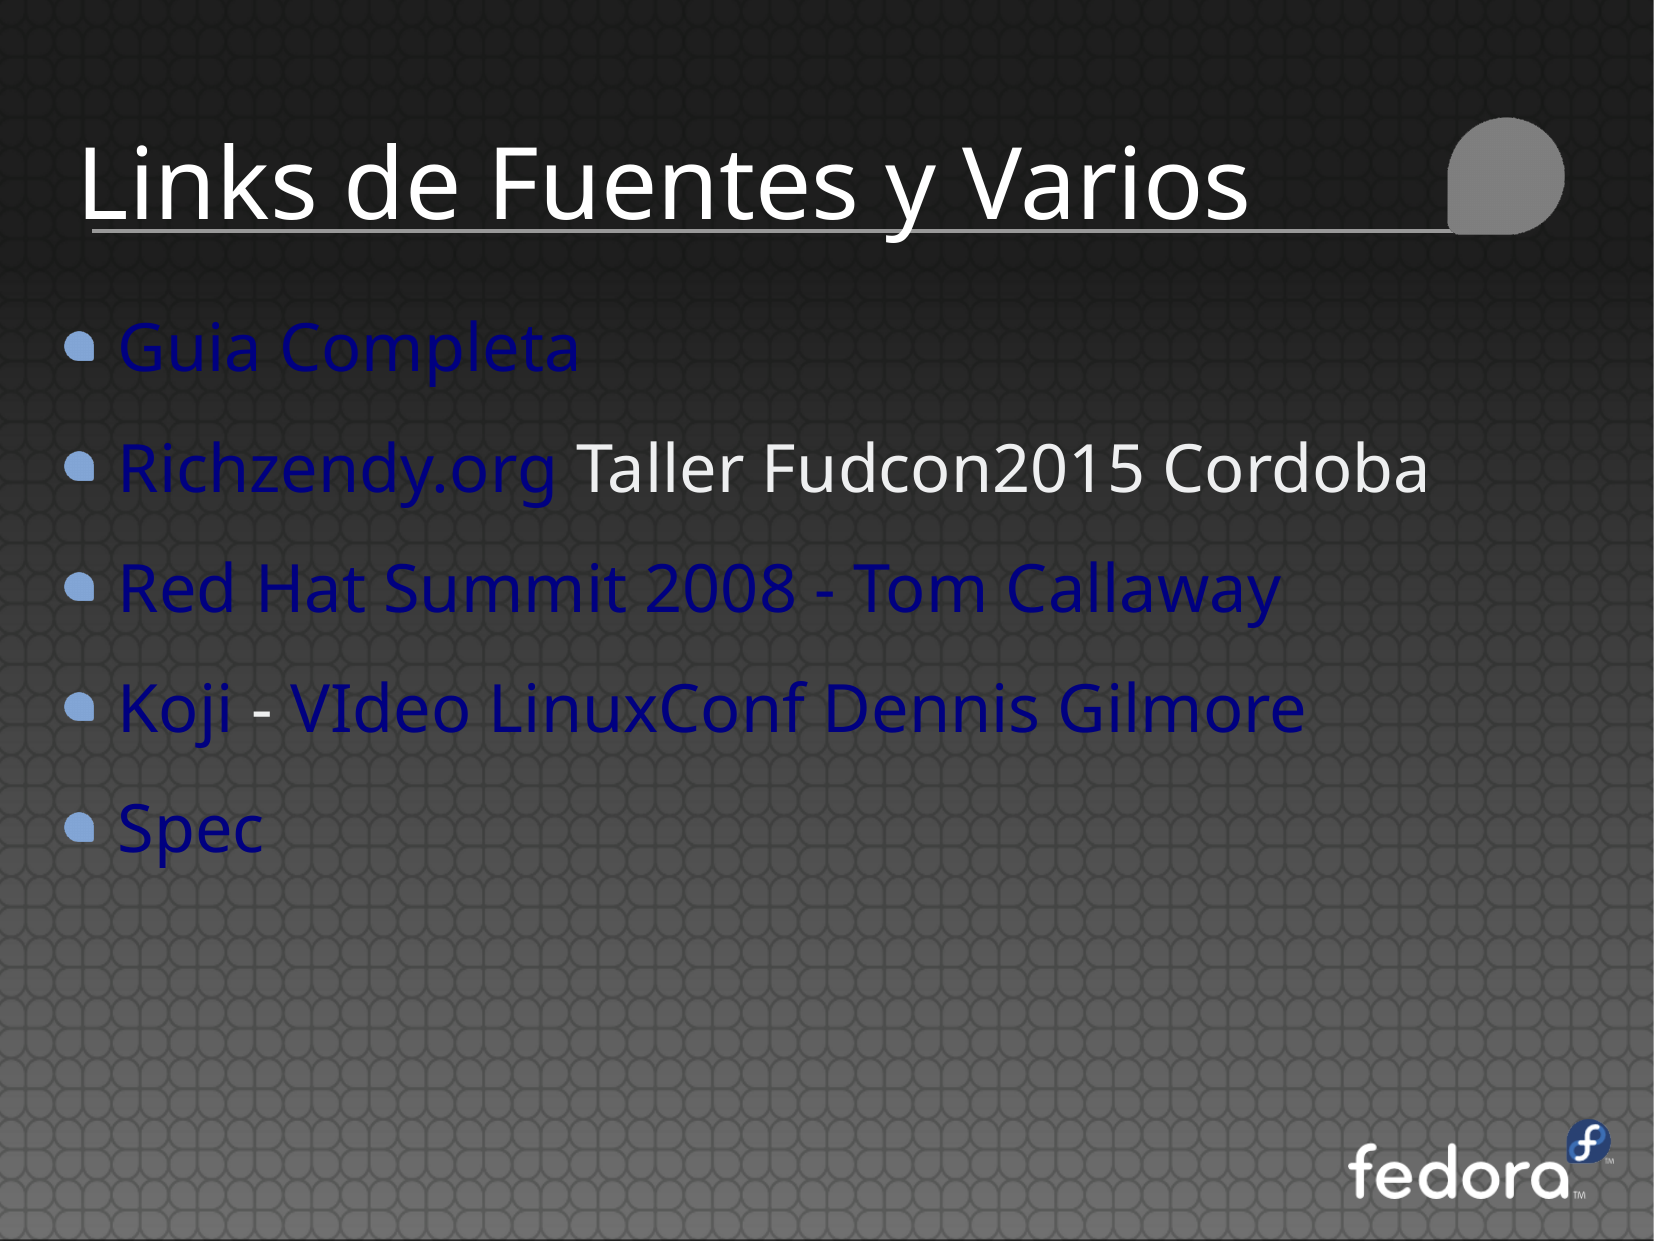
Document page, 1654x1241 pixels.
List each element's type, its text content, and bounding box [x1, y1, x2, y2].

list Guia Completa Richzendy.org Taller Fudcon2015 Cordoba Red Hat Summit 2008 - Tom Callaway Koji - VIdeo LinuxConf Dennis Gilmore Spec [46, 300, 1536, 1105]
title Links de Fuentes y Varios [76, 112, 1566, 249]
picture [0, 0, 1654, 1241]
